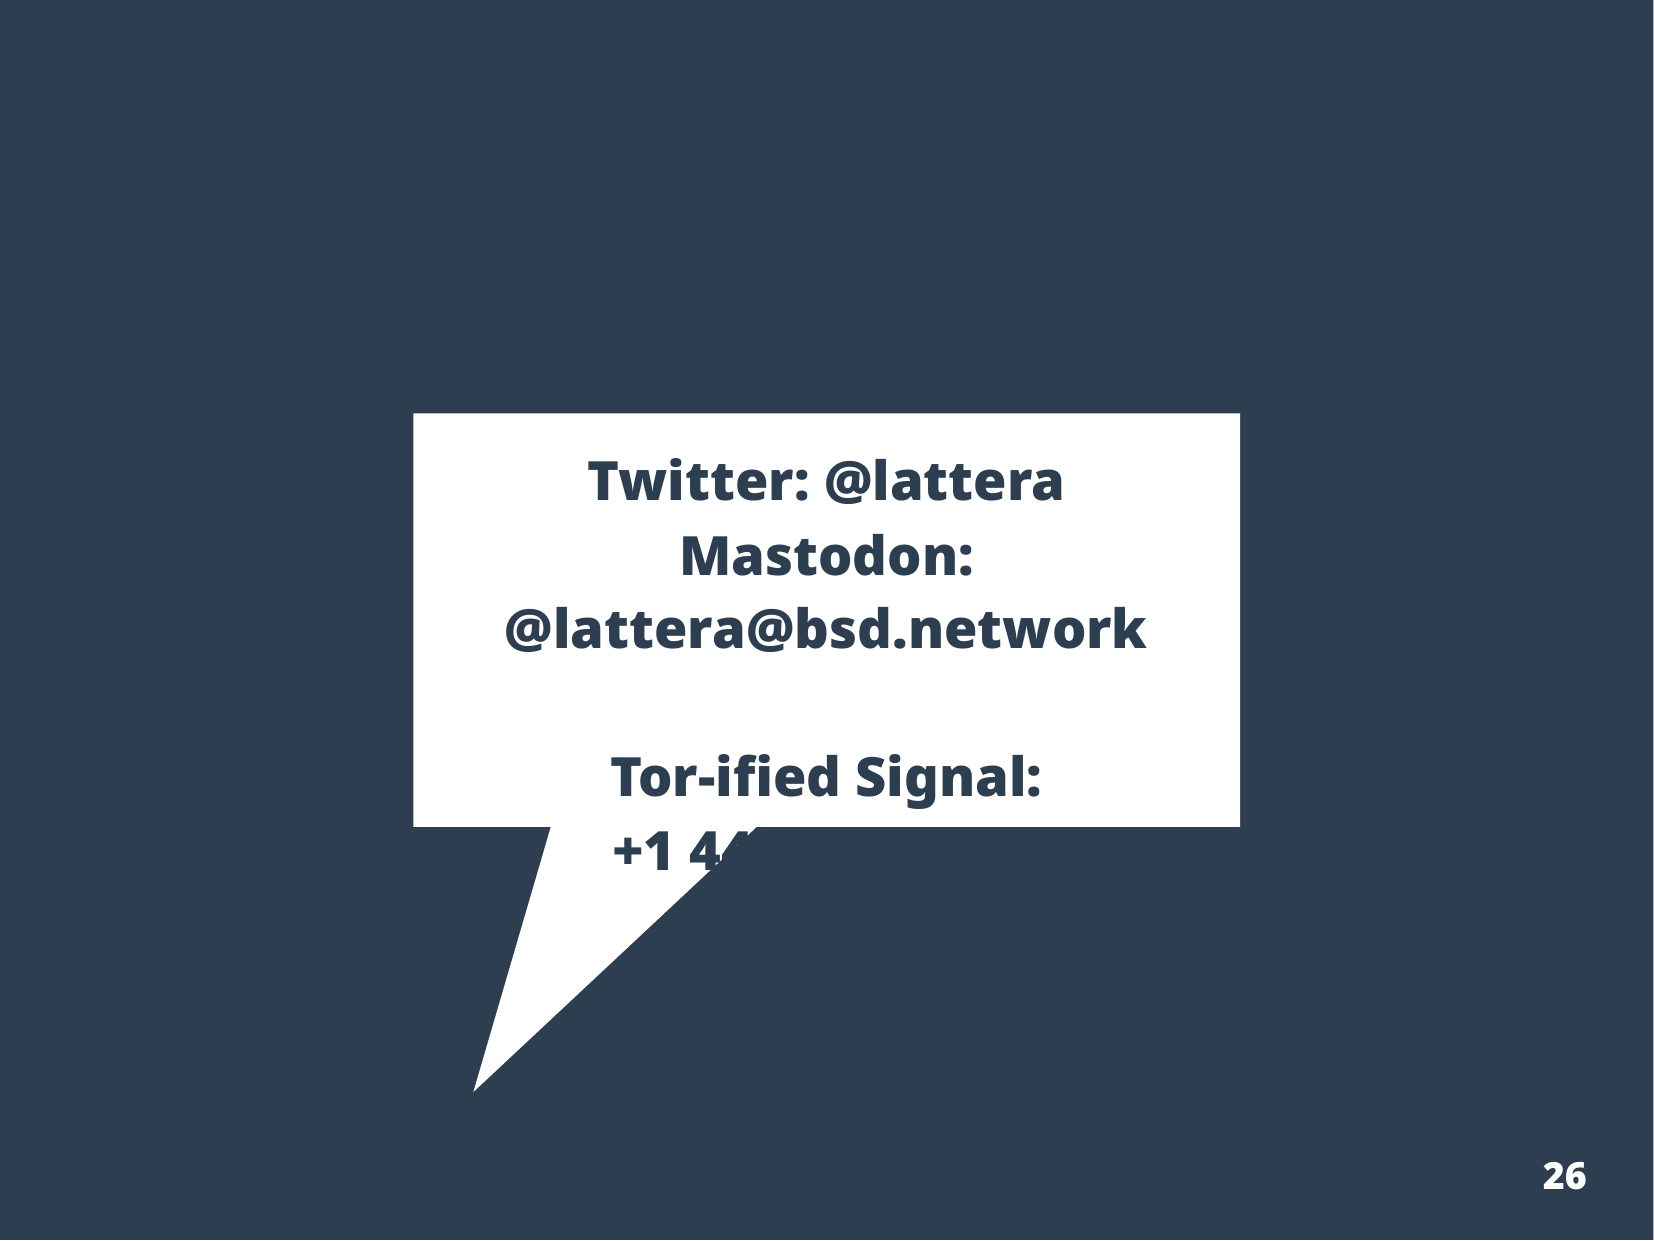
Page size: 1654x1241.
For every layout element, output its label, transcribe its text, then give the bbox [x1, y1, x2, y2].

title Twitter: @lattera Mastodon: @lattera@bsd.network Tor-ified Signal: +1 443-546-8752 [442, 442, 1211, 798]
